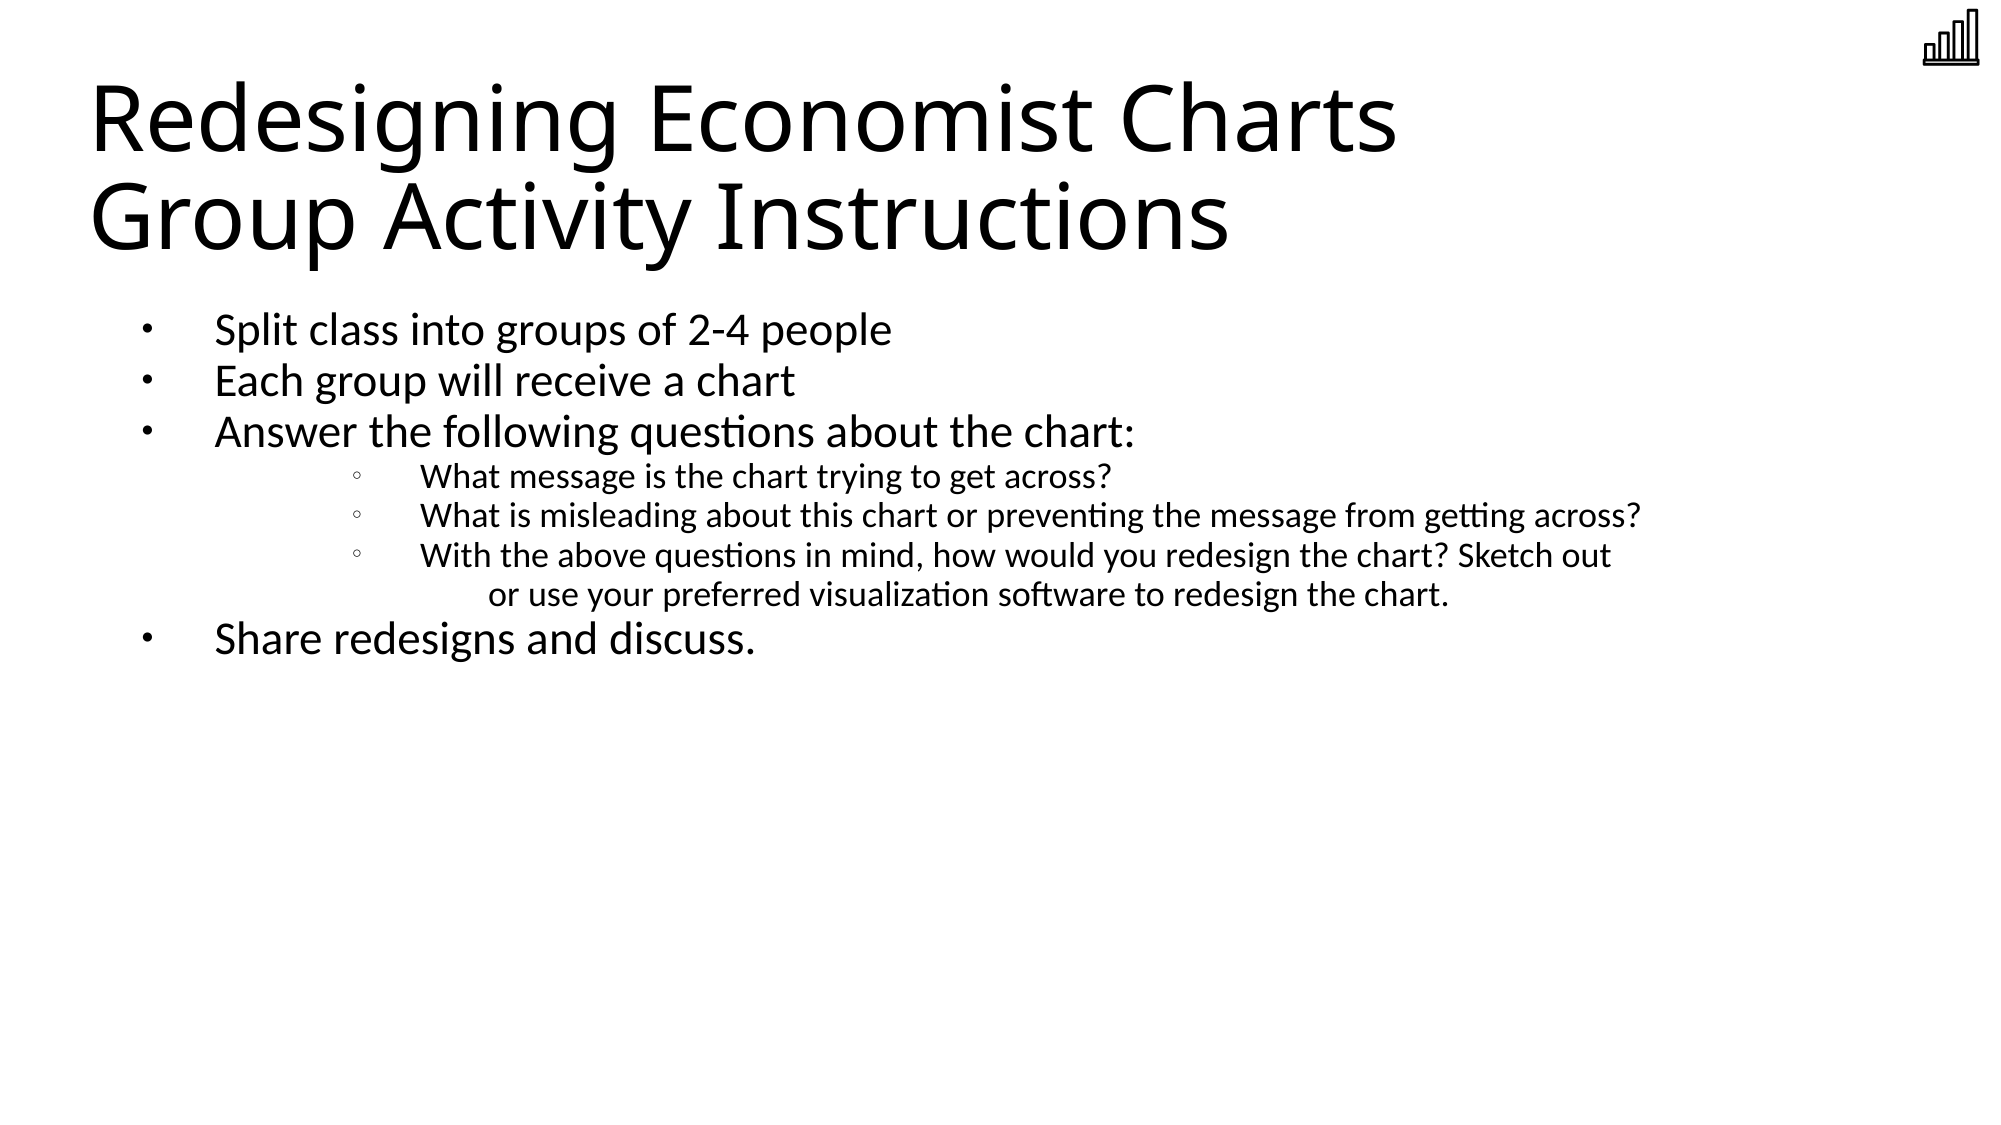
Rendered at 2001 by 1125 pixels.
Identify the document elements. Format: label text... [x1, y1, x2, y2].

picture [1868, 0, 2000, 92]
list Split class into groups of 2-4 people Each group will receive a chart Answer the following questions about the chart: What message is the chart trying to get across? What is misleading about this chart or preventing the message from getting across? With the above questions in mind, how would you redesign the chart? Sketch out or use your preferred visualization software to redesign the chart. Share redesigns and discuss. [68, 284, 1673, 1032]
title Redesigning Economist Charts Group Activity Instructions [68, 52, 1932, 178]
